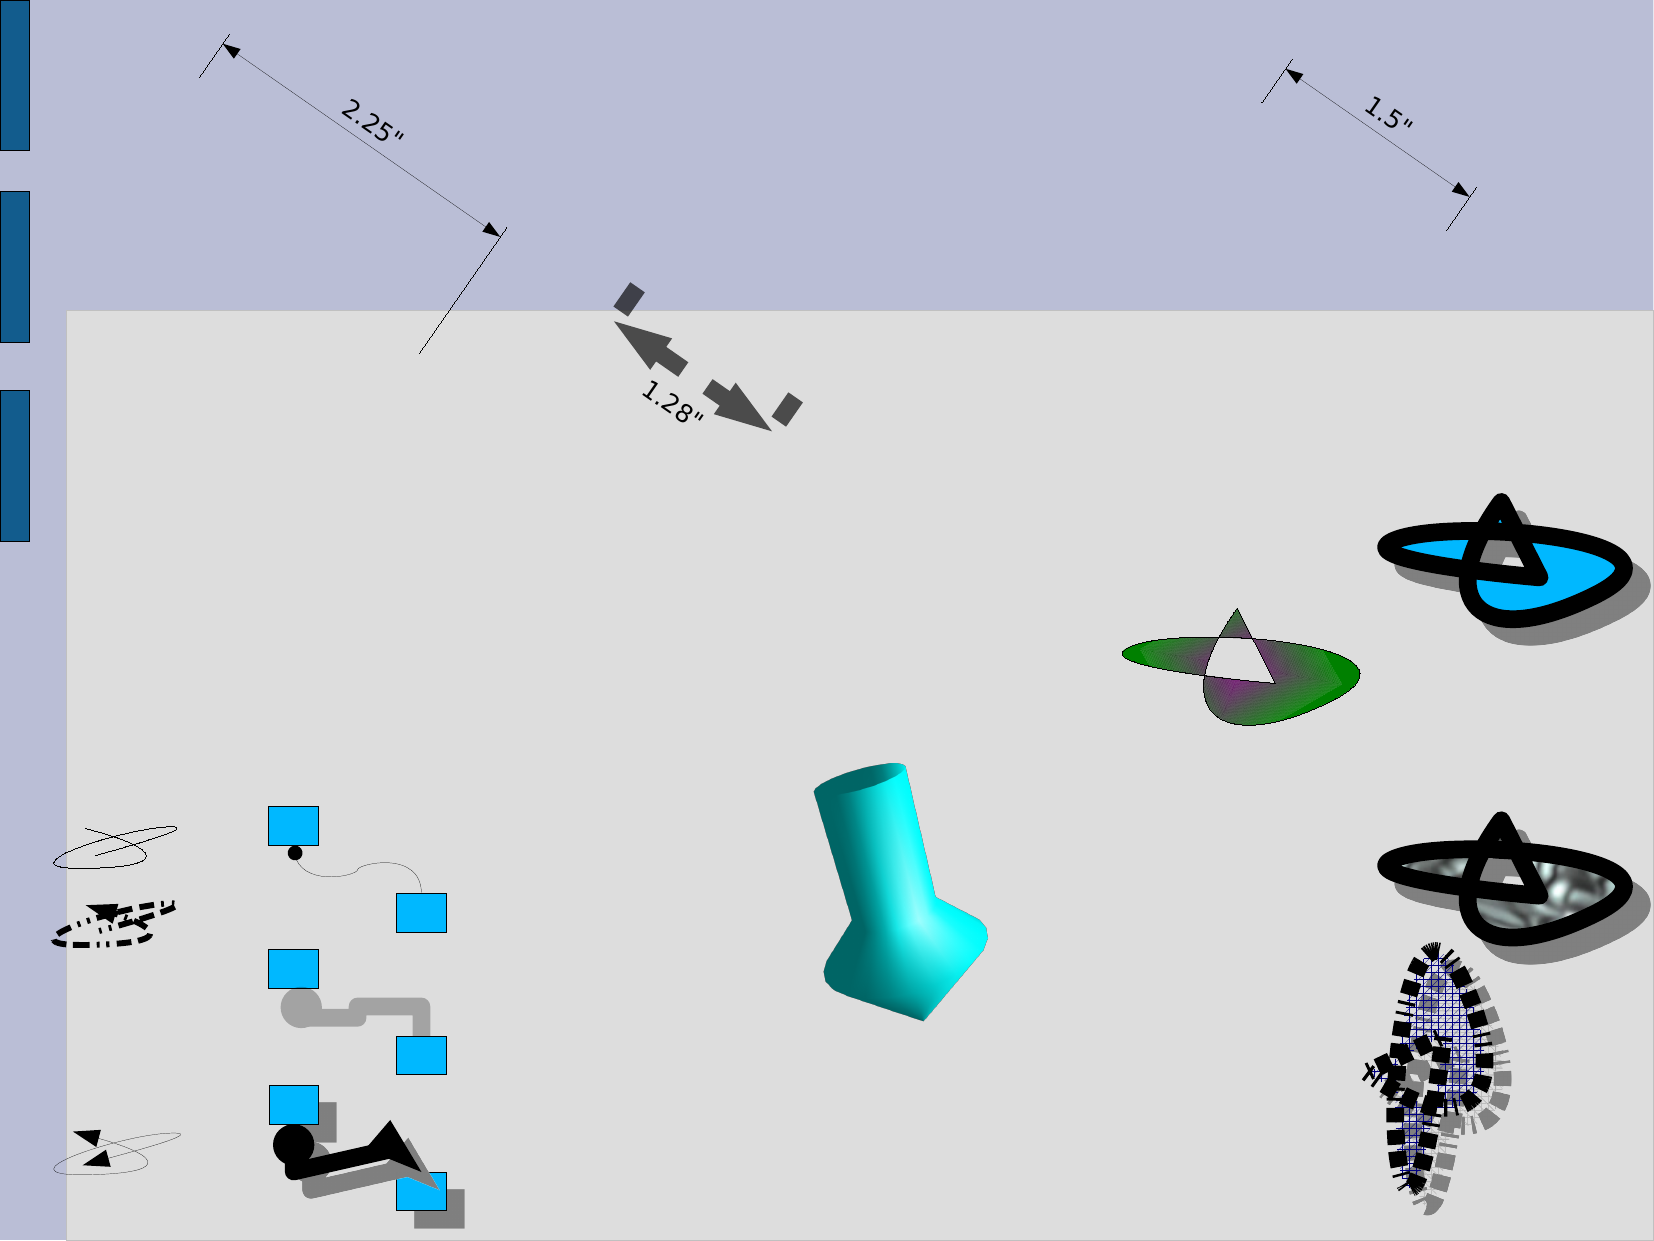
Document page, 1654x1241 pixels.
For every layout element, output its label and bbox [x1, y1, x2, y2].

text_box [1367, 951, 1485, 1189]
text_box [1386, 820, 1625, 938]
text_box [268, 949, 319, 989]
text_box [269, 1085, 319, 1125]
text_box [1122, 608, 1361, 726]
text_box [396, 893, 447, 933]
text_box [396, 1172, 447, 1211]
text_box [1386, 501, 1625, 620]
text_box [268, 806, 319, 846]
text_box [396, 1036, 447, 1075]
